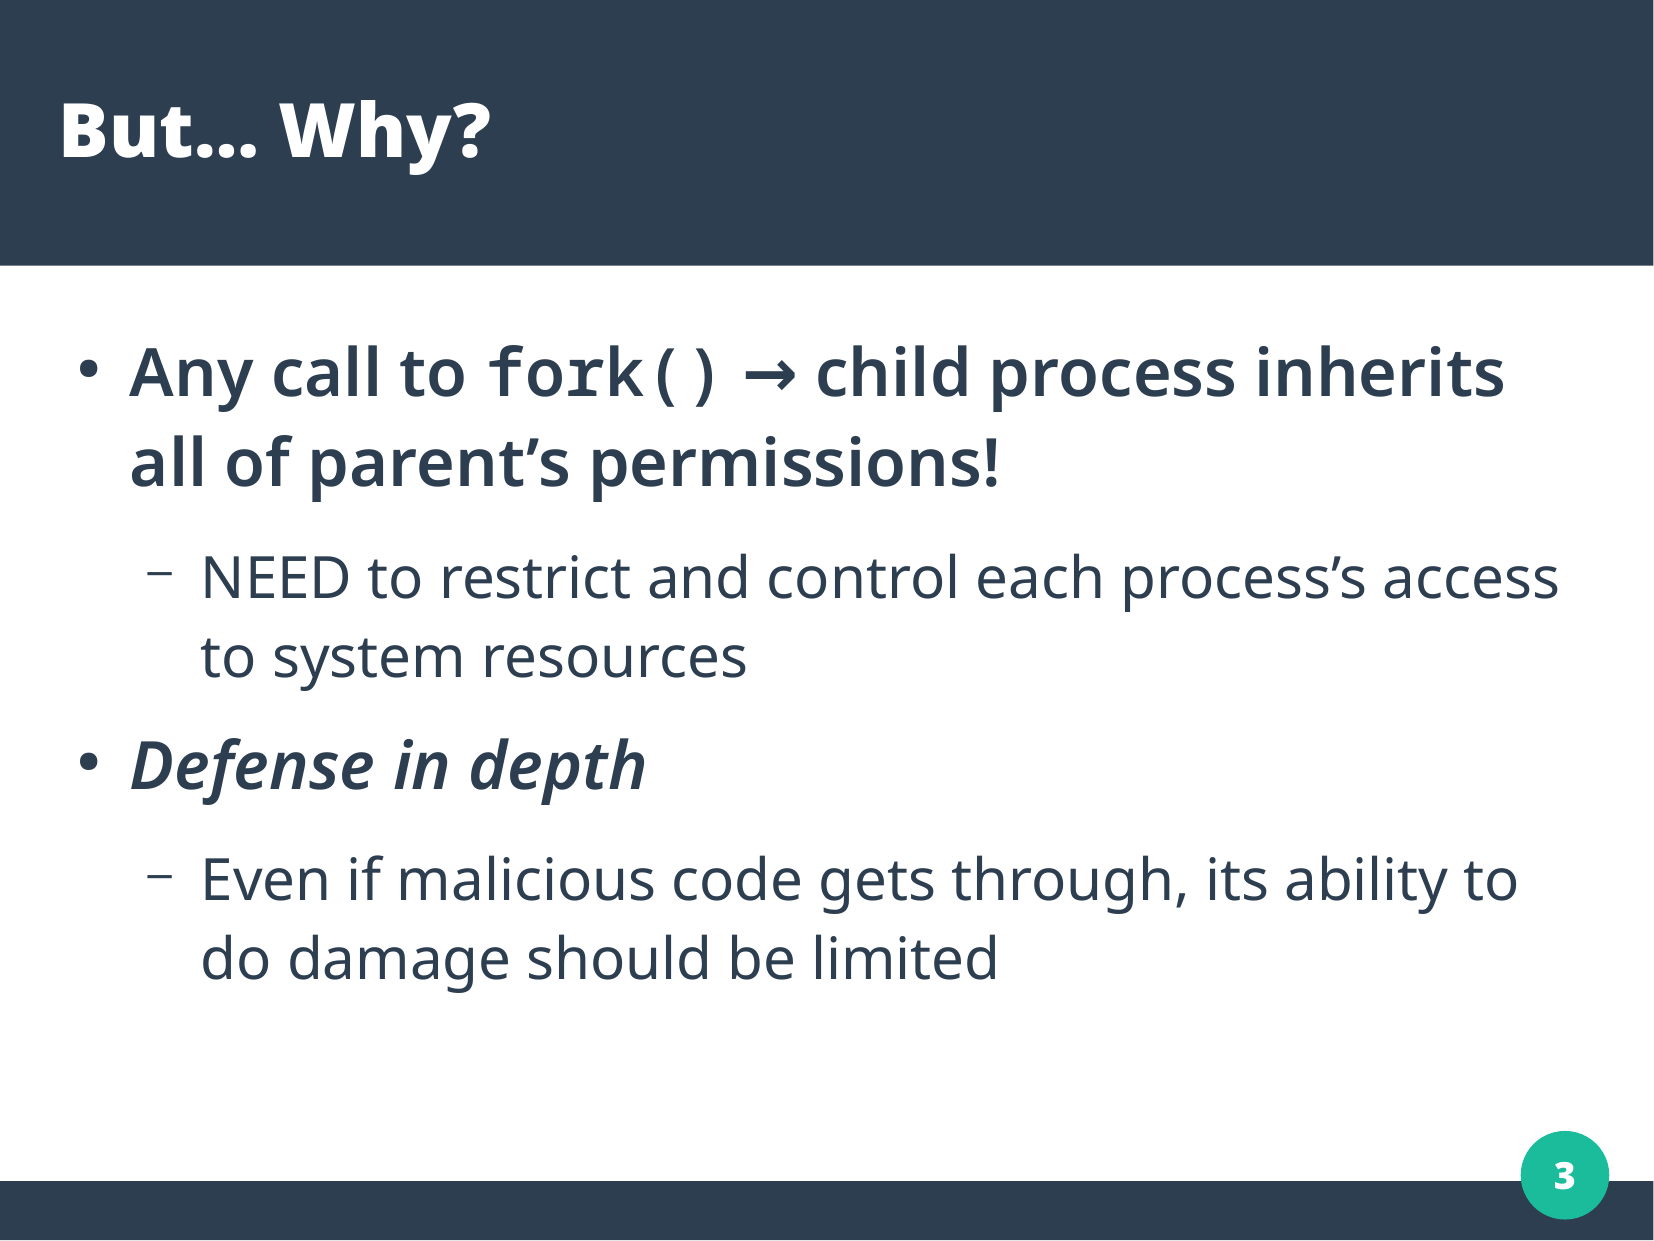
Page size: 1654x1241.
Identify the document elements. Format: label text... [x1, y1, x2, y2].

list Any call to fork() → child process inherits all of parent’s permissions! NEED to restrict and control each process’s access to system resources Defense in depth Even if malicious code gets through, its ability to do damage should be limited [59, 324, 1595, 1152]
title But… Why? [59, 49, 1595, 207]
